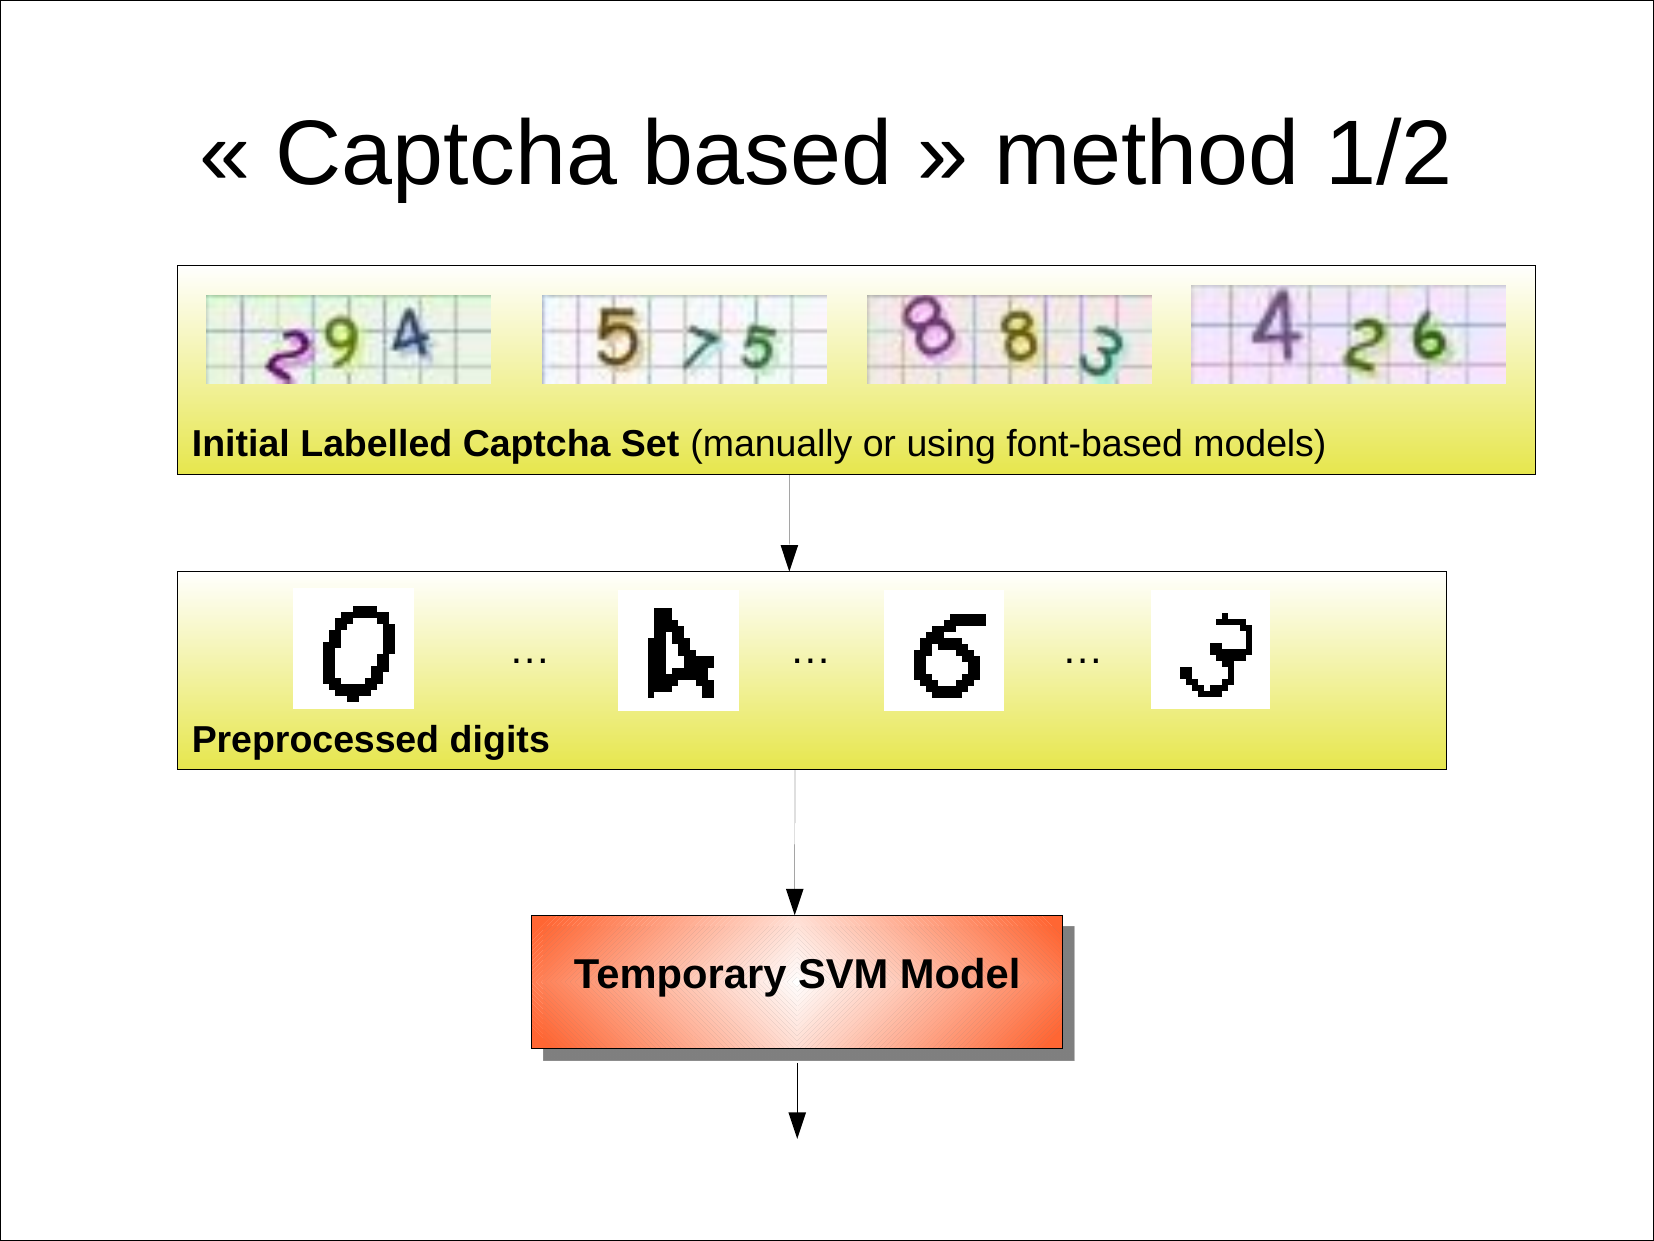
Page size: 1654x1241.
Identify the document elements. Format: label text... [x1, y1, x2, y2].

title « Captcha based » method 1/2 [82, 56, 1571, 250]
text_box Initial Labelled Captcha Set (manually or using font-based models) [177, 265, 1536, 475]
picture [1191, 285, 1506, 384]
text_box … … … Preprocessed digits [177, 571, 1447, 770]
picture [206, 295, 491, 384]
picture [618, 590, 739, 711]
picture [884, 590, 1004, 711]
picture [1151, 590, 1270, 709]
text_box Temporary SVM Model [531, 915, 1063, 1049]
picture [867, 295, 1152, 384]
picture [293, 588, 414, 709]
picture [542, 295, 827, 384]
